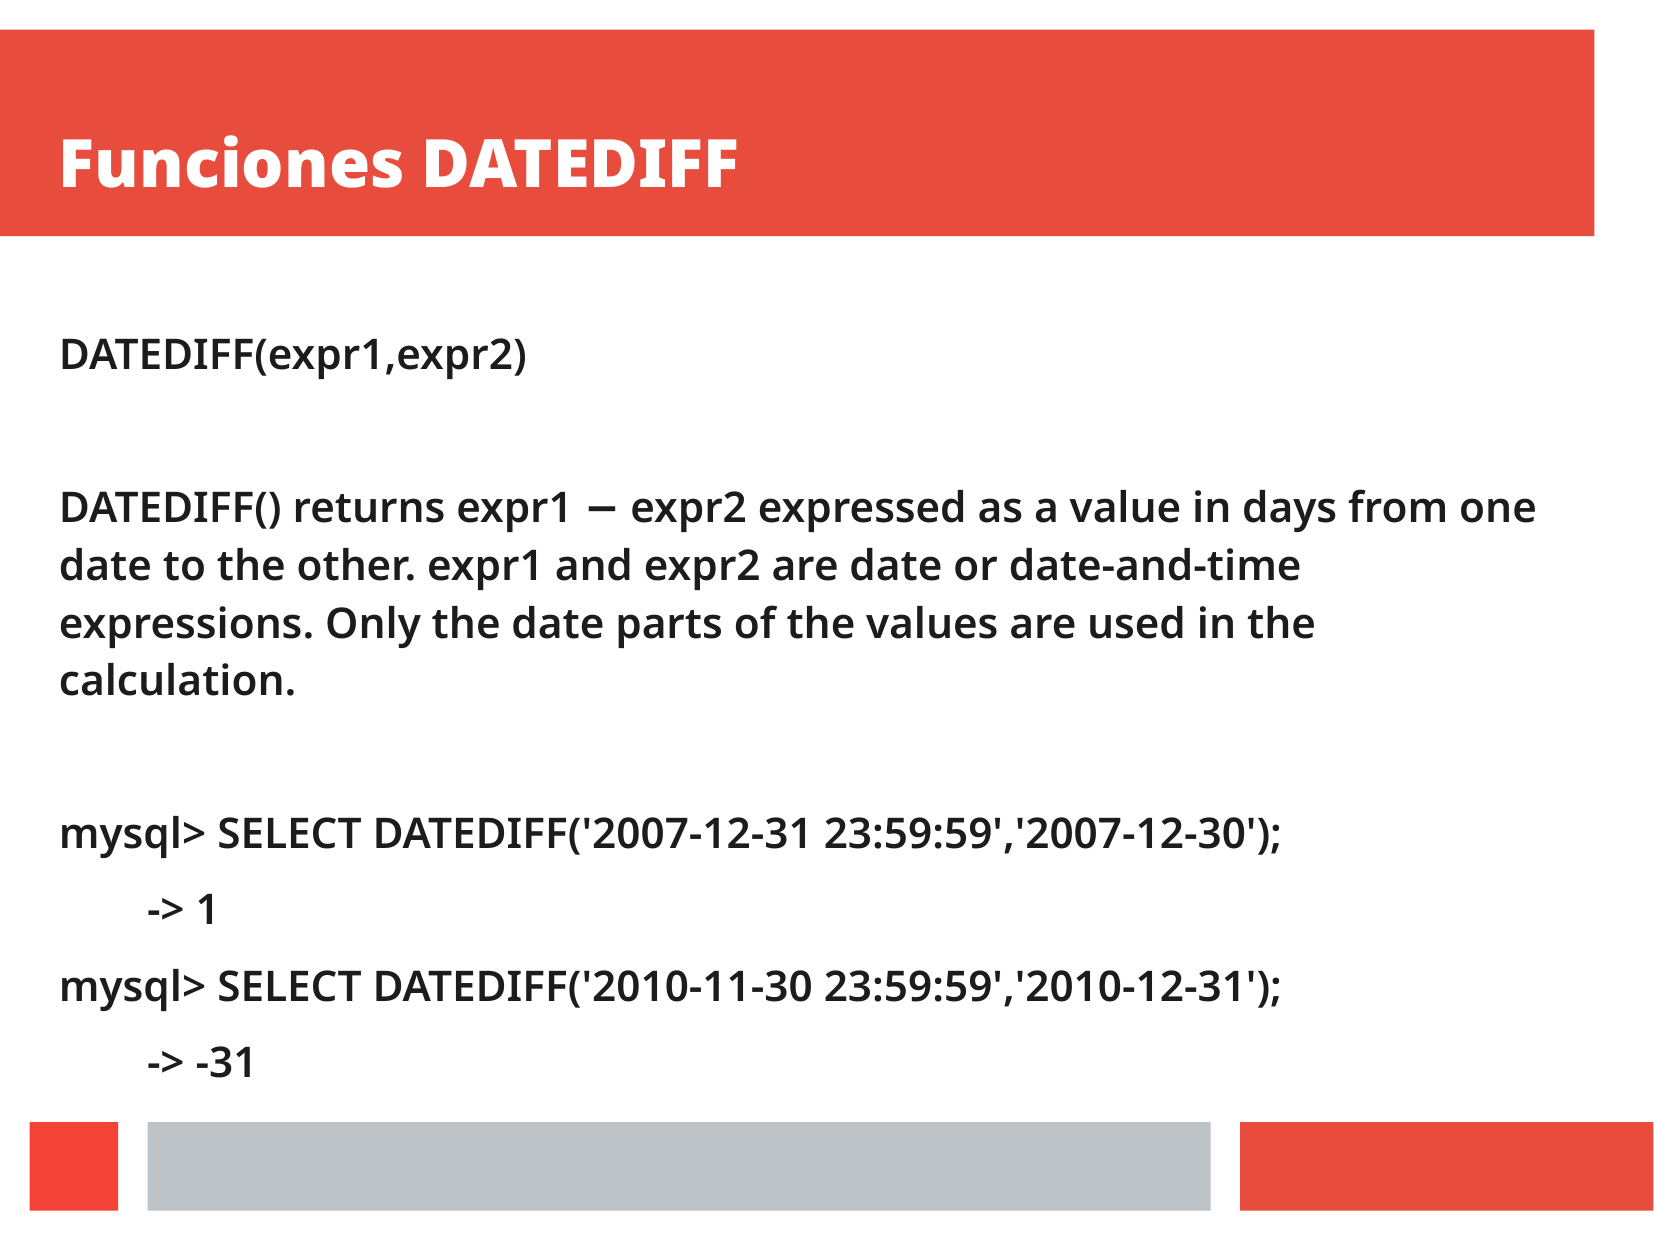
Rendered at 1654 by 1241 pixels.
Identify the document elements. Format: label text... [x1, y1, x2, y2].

title Funciones DATEDIFF [59, 59, 1595, 207]
list DATEDIFF(expr1,expr2) DATEDIFF() returns expr1 − expr2 expressed as a value in days from one date to the other. expr1 and expr2 are date or date-and-time expressions. Only the date parts of the values are used in the calculation. mysql> SELECT DATEDIFF('2007-12-31 23:59:59','2007-12-30'); -> 1 mysql> SELECT DATEDIFF('2010-11-30 23:59:59','2010-12-31'); -> -31 [59, 324, 1565, 1093]
